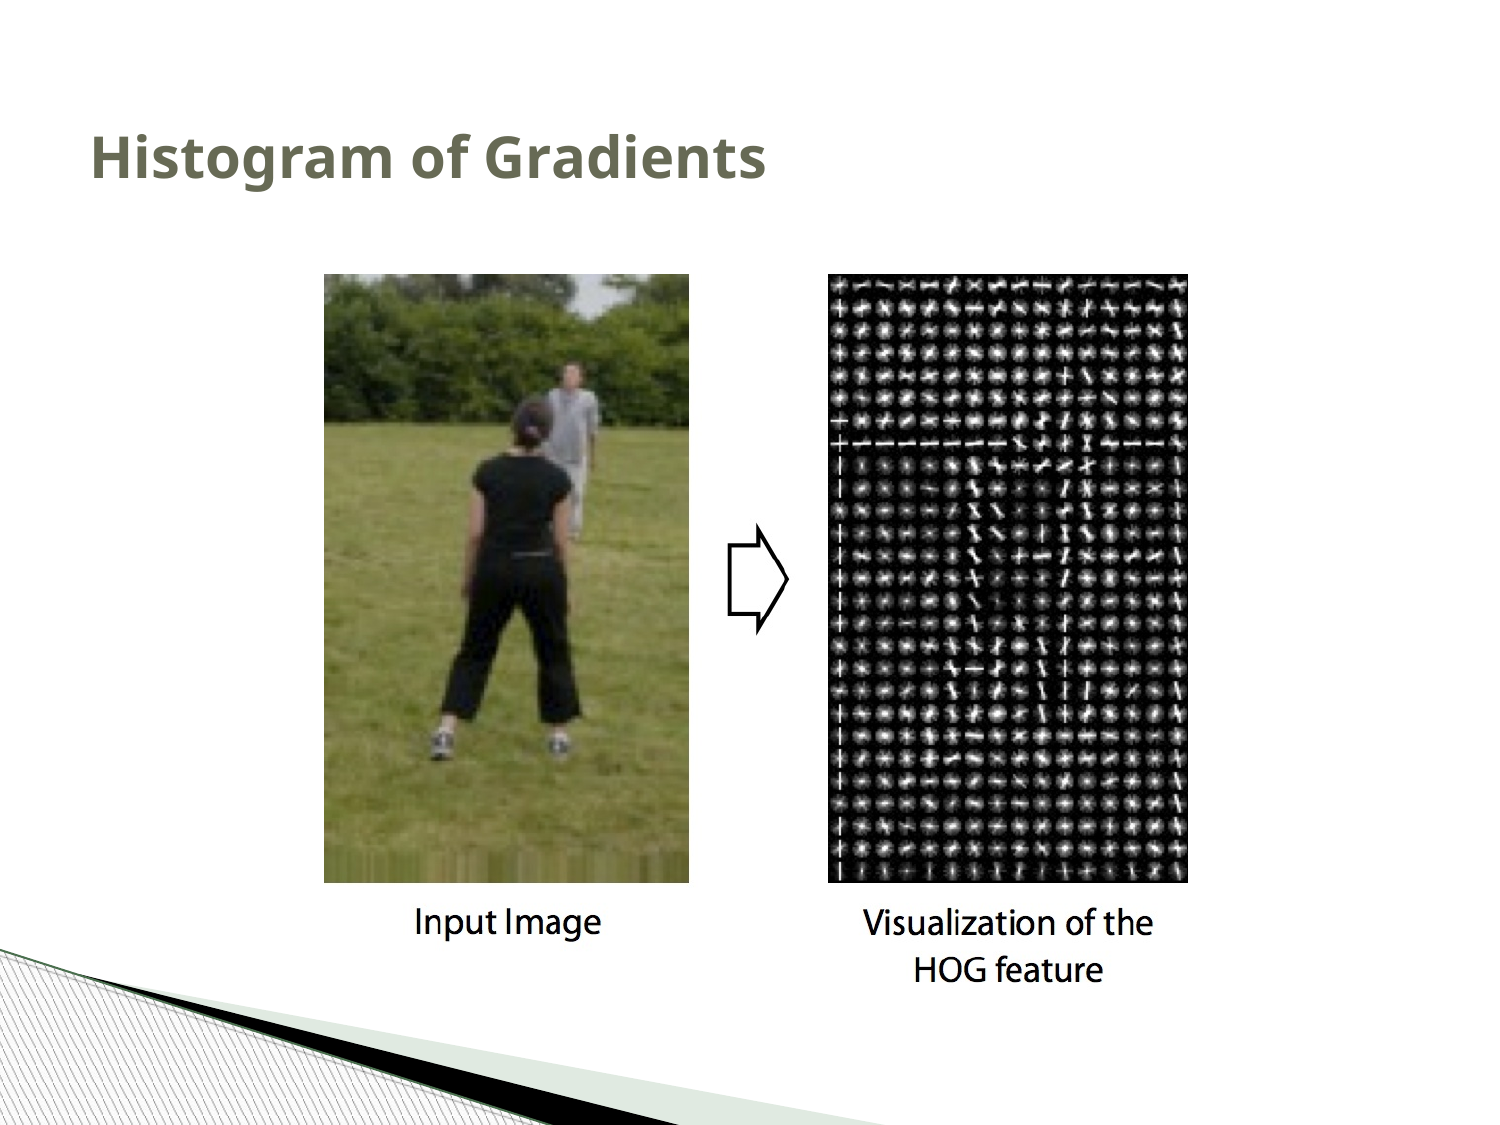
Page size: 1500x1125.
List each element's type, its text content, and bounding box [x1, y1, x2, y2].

picture [0, 952, 543, 1125]
title Histogram of Gradients [75, 45, 1425, 233]
picture [324, 274, 1188, 1017]
